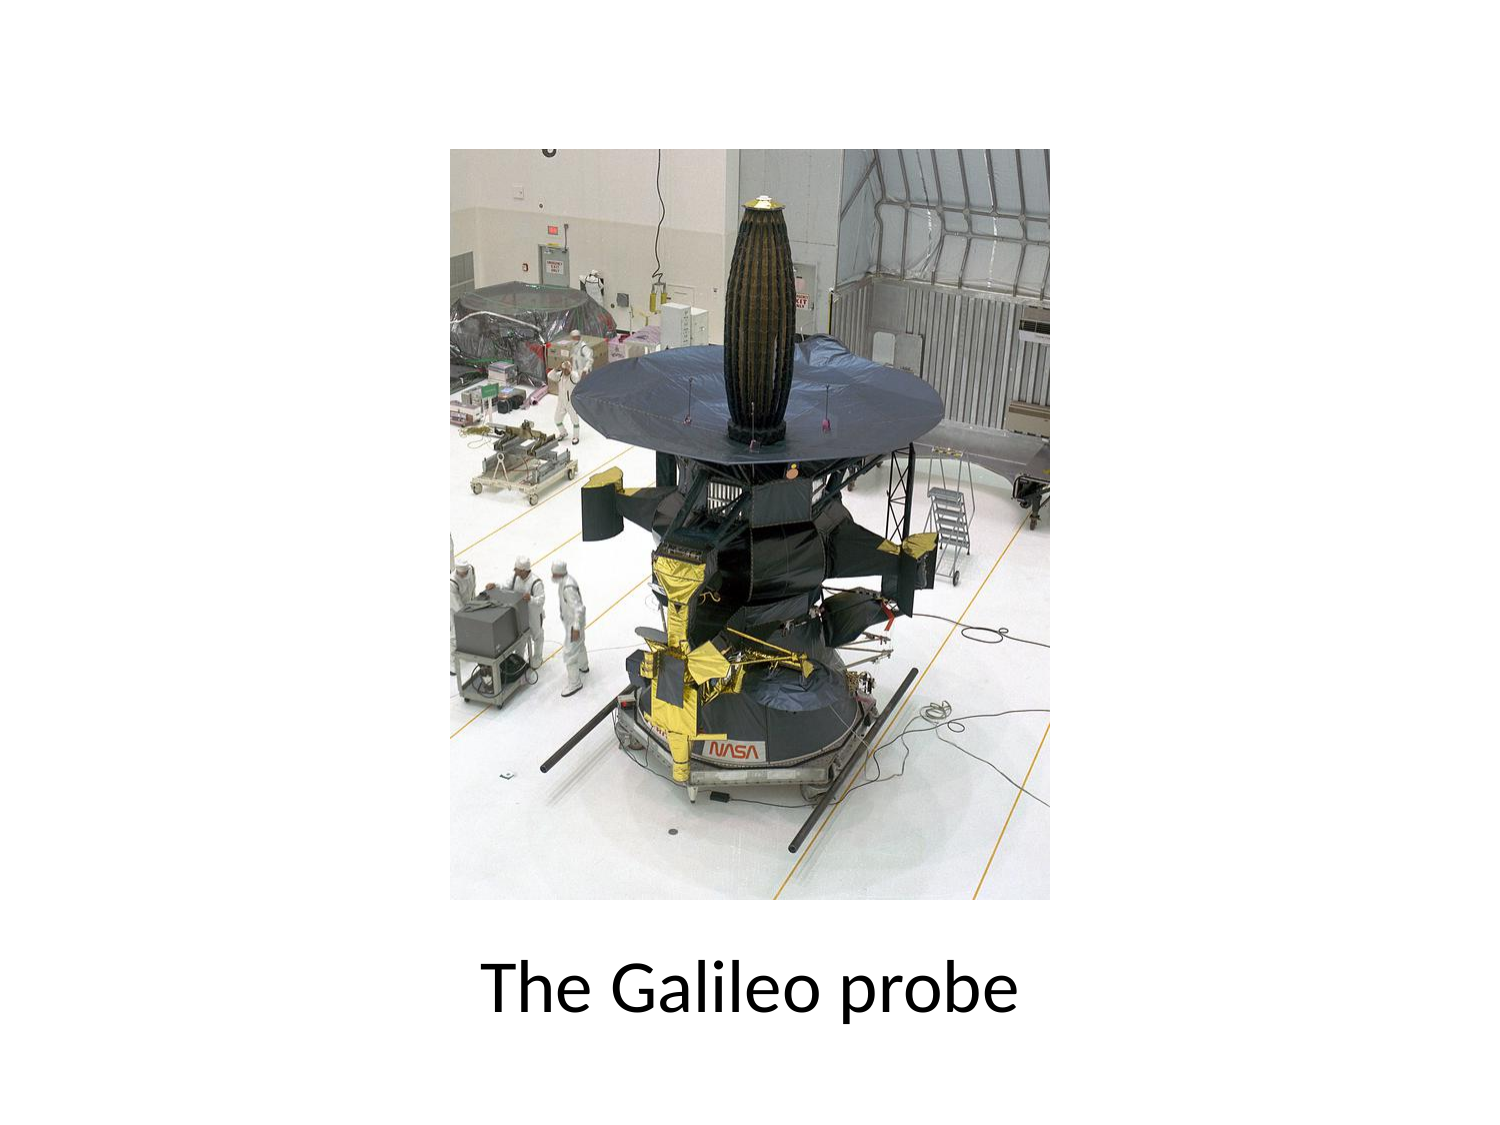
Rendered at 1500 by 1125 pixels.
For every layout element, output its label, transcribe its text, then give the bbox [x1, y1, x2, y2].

picture [450, 149, 1050, 900]
text_box The Galileo probe [465, 929, 1035, 1035]
